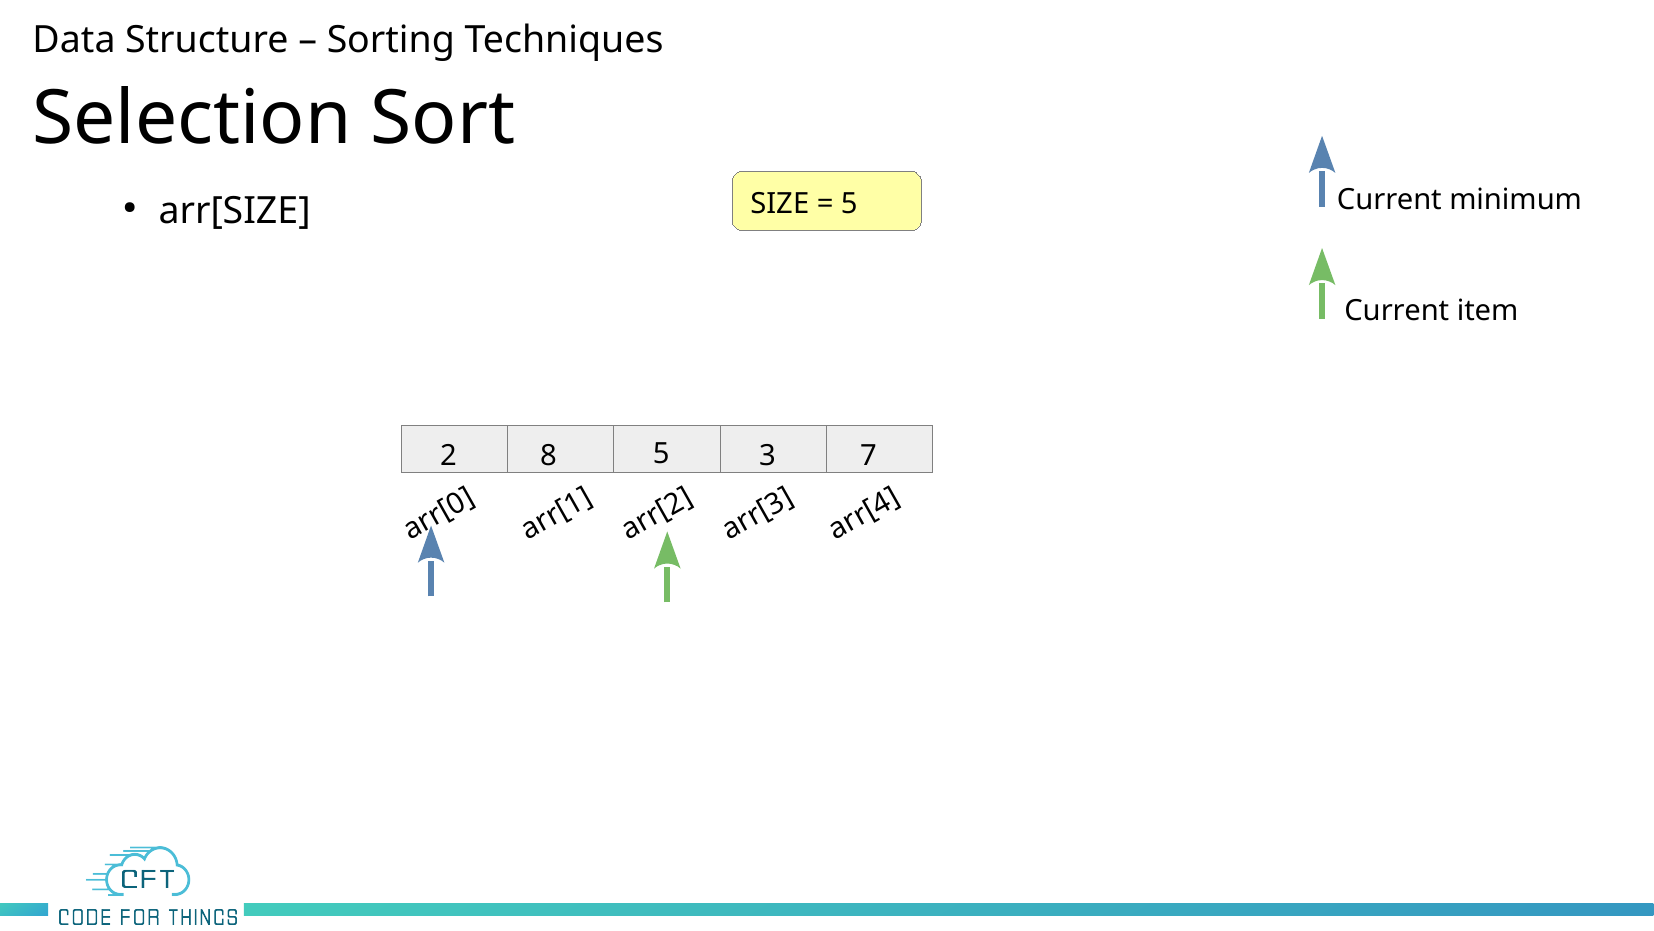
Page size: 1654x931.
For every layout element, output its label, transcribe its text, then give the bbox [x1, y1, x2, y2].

picture [59, 846, 237, 925]
text_box 8 [525, 427, 593, 477]
text_box arr[2] [596, 475, 733, 566]
text_box Current item [1329, 281, 1545, 331]
text_box [732, 171, 922, 231]
text_box 5 [638, 425, 724, 475]
text_box Current minimum [1322, 171, 1611, 221]
text_box [401, 425, 638, 473]
text_box arr[4] [806, 450, 957, 587]
title Data Structure – Sorting Techniques Selection Sort [32, 12, 1184, 166]
text_box arr[0] [377, 454, 519, 566]
text_box 7 [845, 427, 912, 477]
text_box 3 [744, 427, 793, 477]
text_box arr[3] [696, 450, 839, 566]
text_box arr[1] [495, 450, 632, 587]
text_box [724, 425, 933, 473]
text_box SIZE = 5 [735, 175, 916, 225]
text_box 2 [425, 427, 492, 477]
text_box arr[SIZE] [108, 176, 353, 243]
